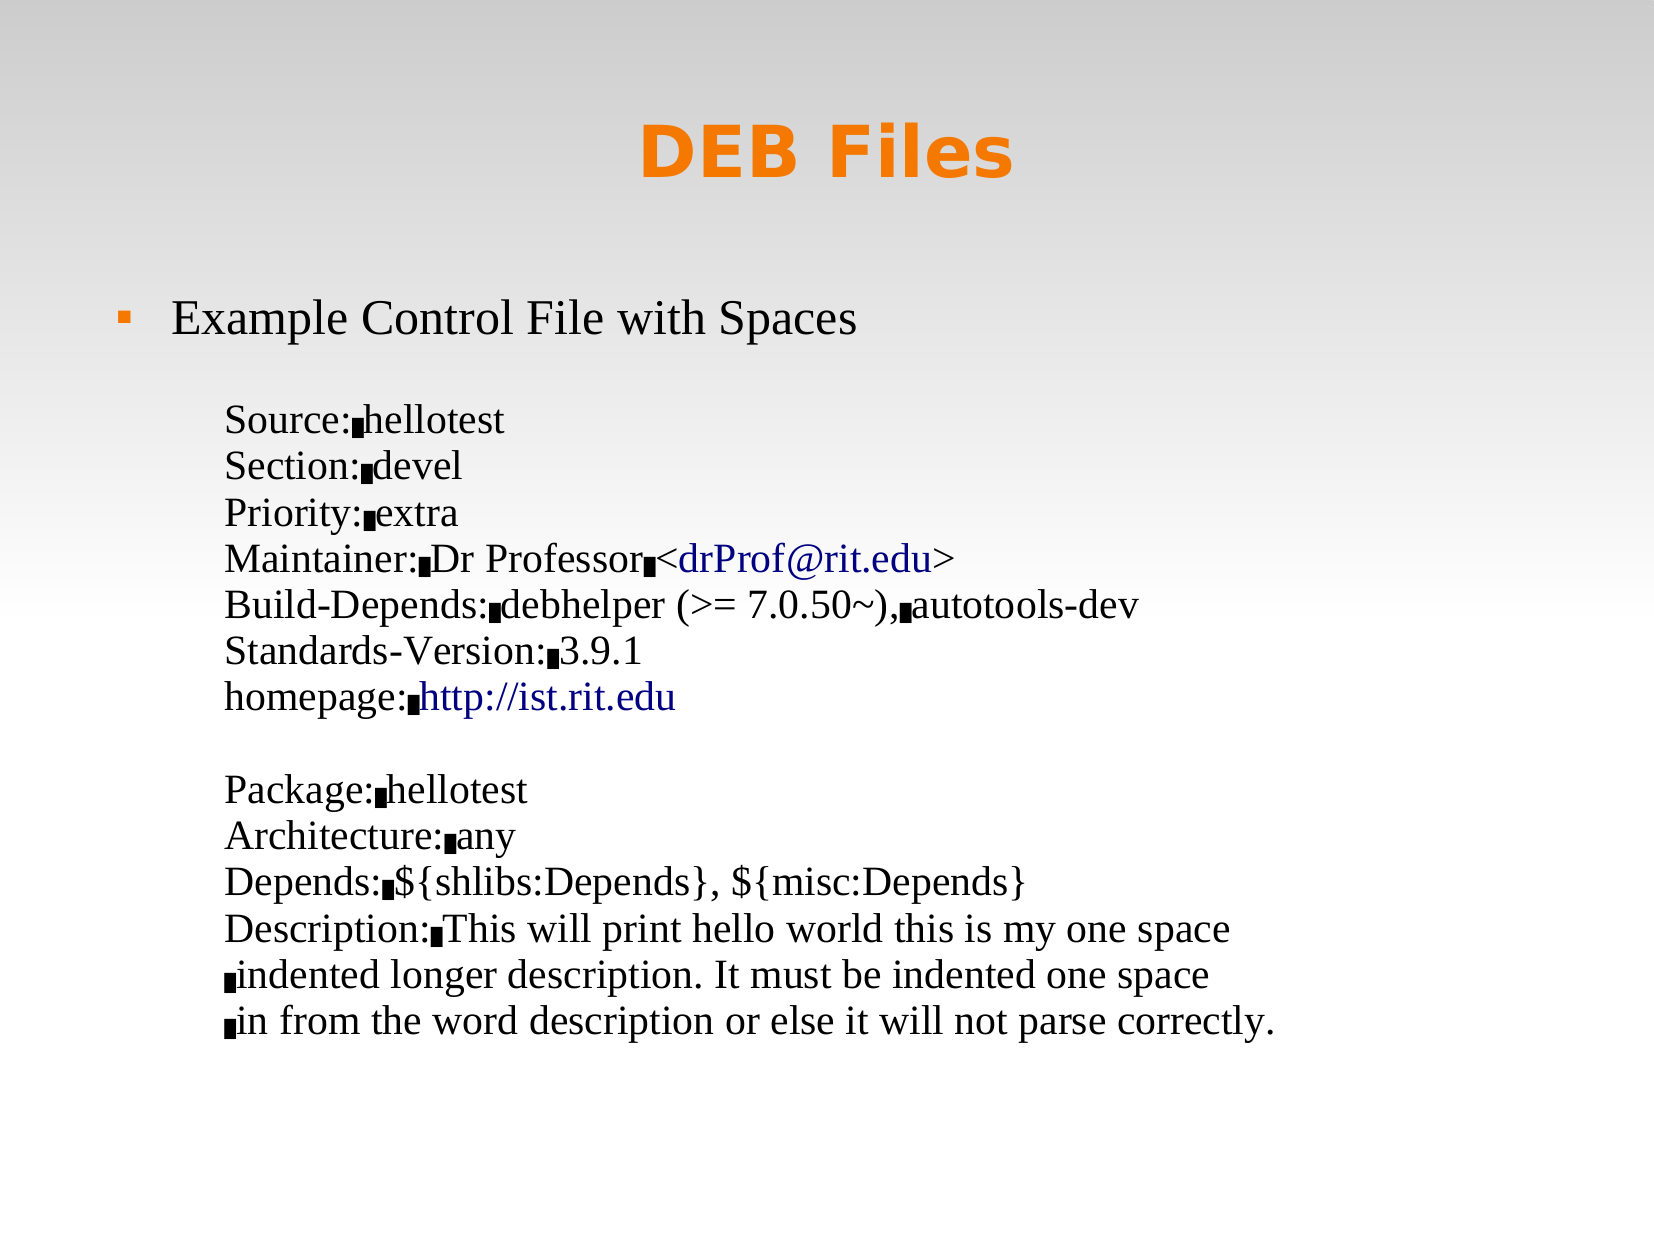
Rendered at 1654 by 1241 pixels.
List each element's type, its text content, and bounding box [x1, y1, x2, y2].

list Example Control File with Spaces Source:█hellotest Section:█devel Priority:█extra Maintainer:█Dr Professor█<drProf@rit.edu> Build-Depends:█debhelper (>= 7.0.50~),█autotools-dev Standards-Version:█3.9.1 homepage:█http://ist.rit.edu Package:█hellotest Architecture:█any Depends:█${shlibs:Depends}, ${misc:Depends} Description:█This will print hello world this is my one space █indented longer description. It must be indented one space █in from the word description or else it will not parse correctly. [82, 290, 1571, 1114]
title DEB Files [82, 49, 1571, 257]
